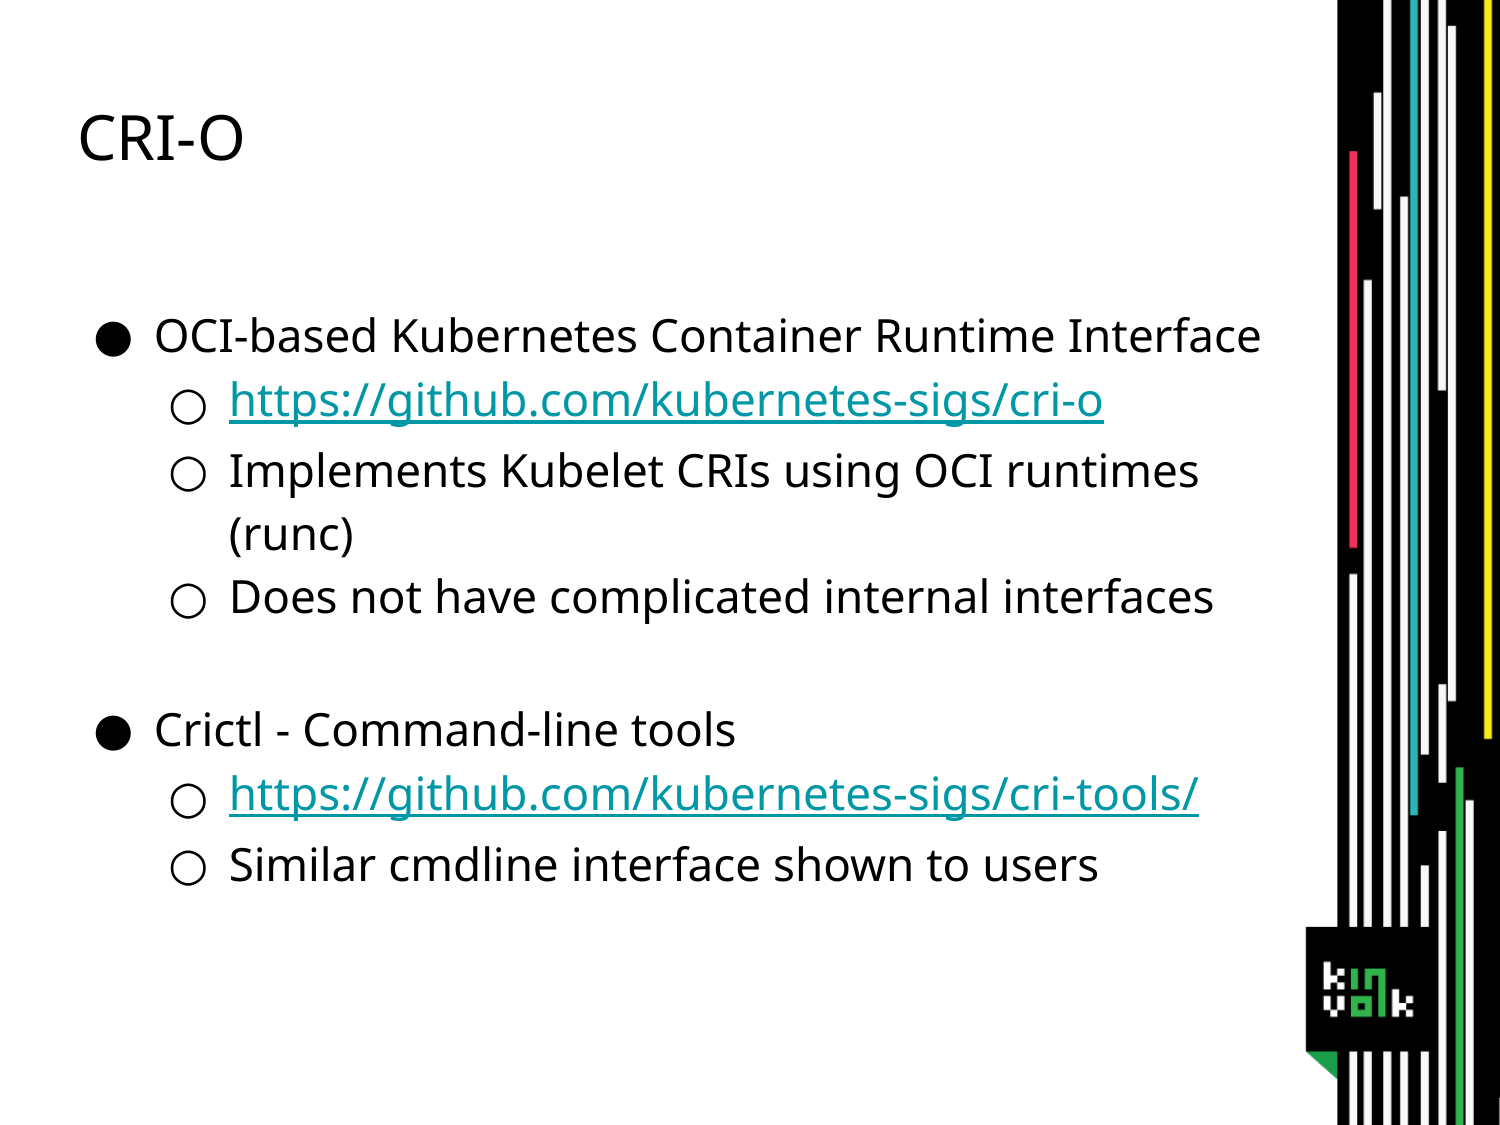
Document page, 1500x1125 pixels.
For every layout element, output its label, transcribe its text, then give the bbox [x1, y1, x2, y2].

list OCI-based Kubernetes Container Runtime Interface https://github.com/kubernetes-sigs/cri-o Implements Kubelet CRIs using OCI runtimes (runc) Does not have complicated internal interfaces Crictl - Command-line tools https://github.com/kubernetes-sigs/cri-tools/ Similar cmdline interface shown to users [63, 283, 1335, 1031]
picture [0, 0, 1500, 1125]
title CRI-O [62, 83, 1333, 209]
